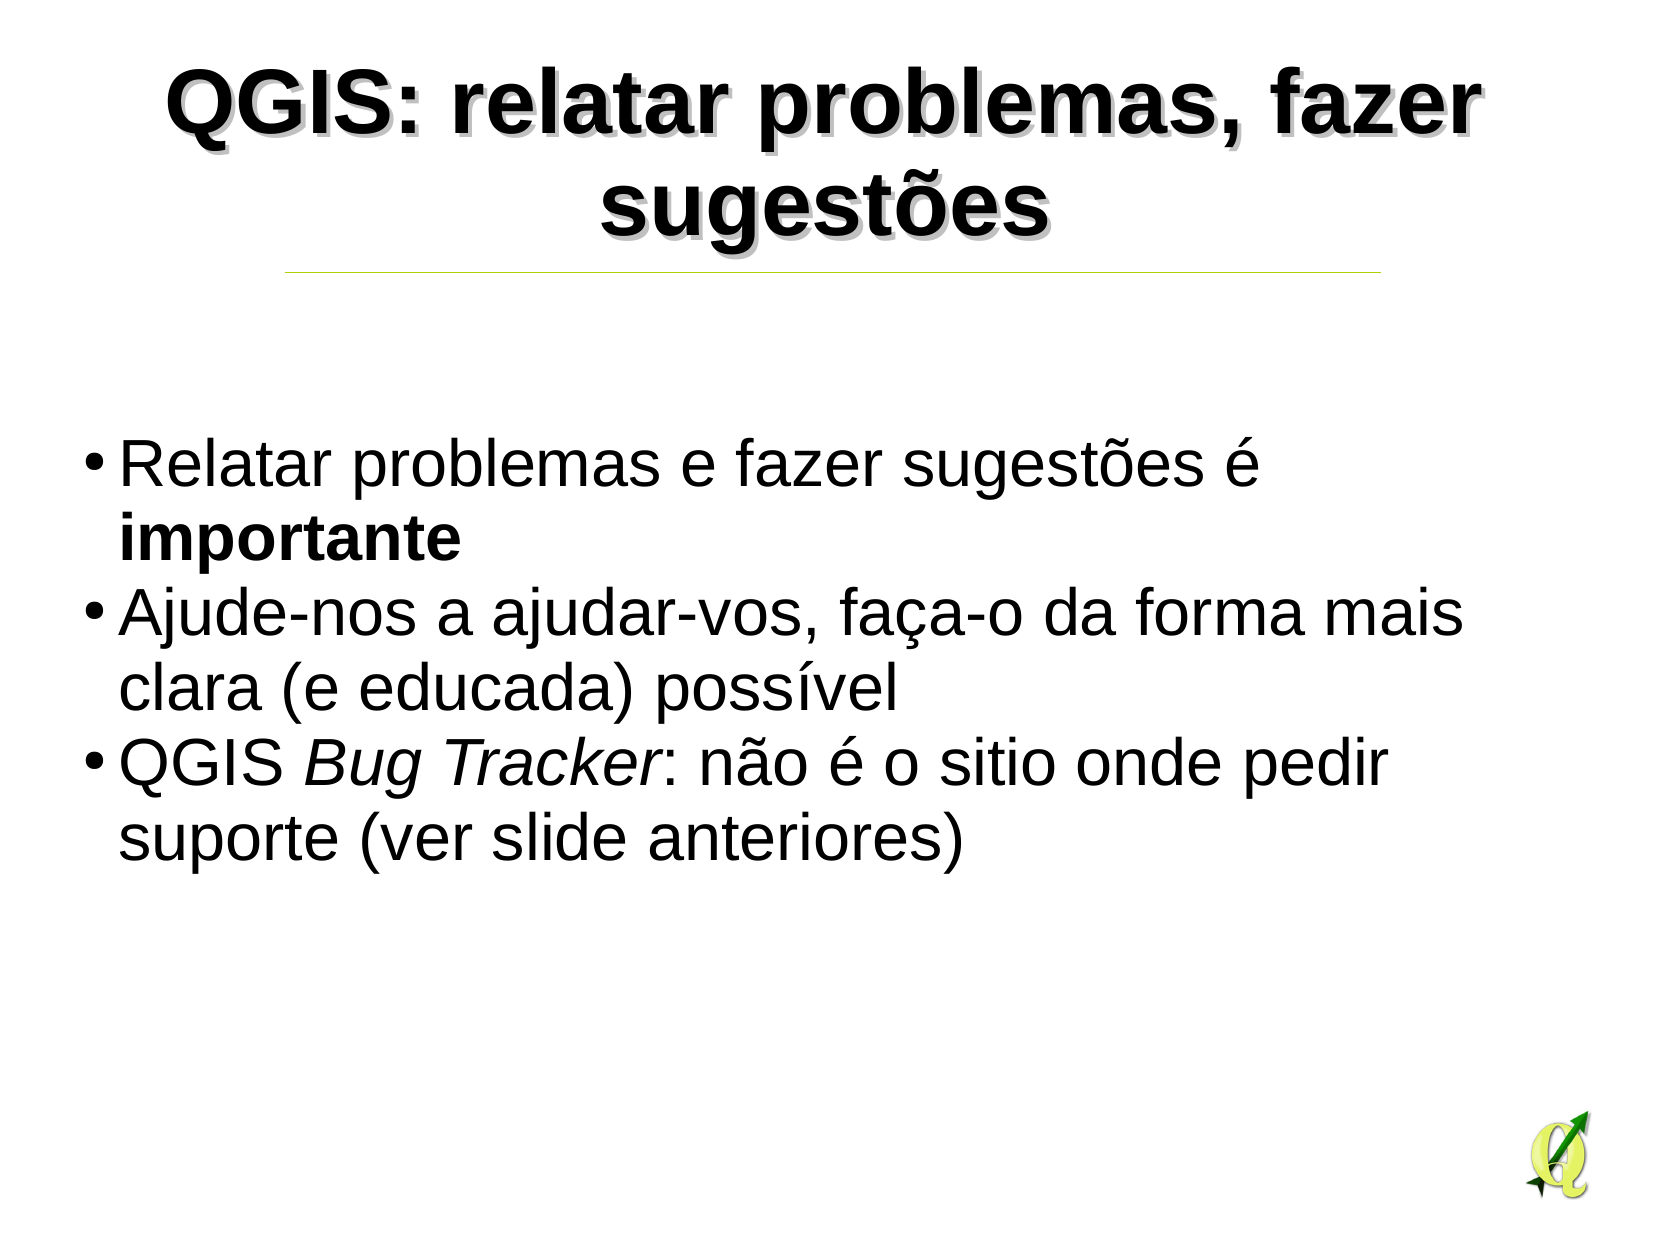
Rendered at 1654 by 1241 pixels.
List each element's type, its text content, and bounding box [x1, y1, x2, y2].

picture [1500, 1109, 1621, 1201]
title QGIS: relatar problemas, fazer sugestões [15, 49, 1636, 257]
text_box Relatar problemas e fazer sugestões é importante Ajude-nos a ajudar-vos, faça-o da forma mais clara (e educada) possível QGIS Bug Tracker: não é o sitio onde pedir suporte (ver slide anteriores) [82, 290, 1571, 1010]
